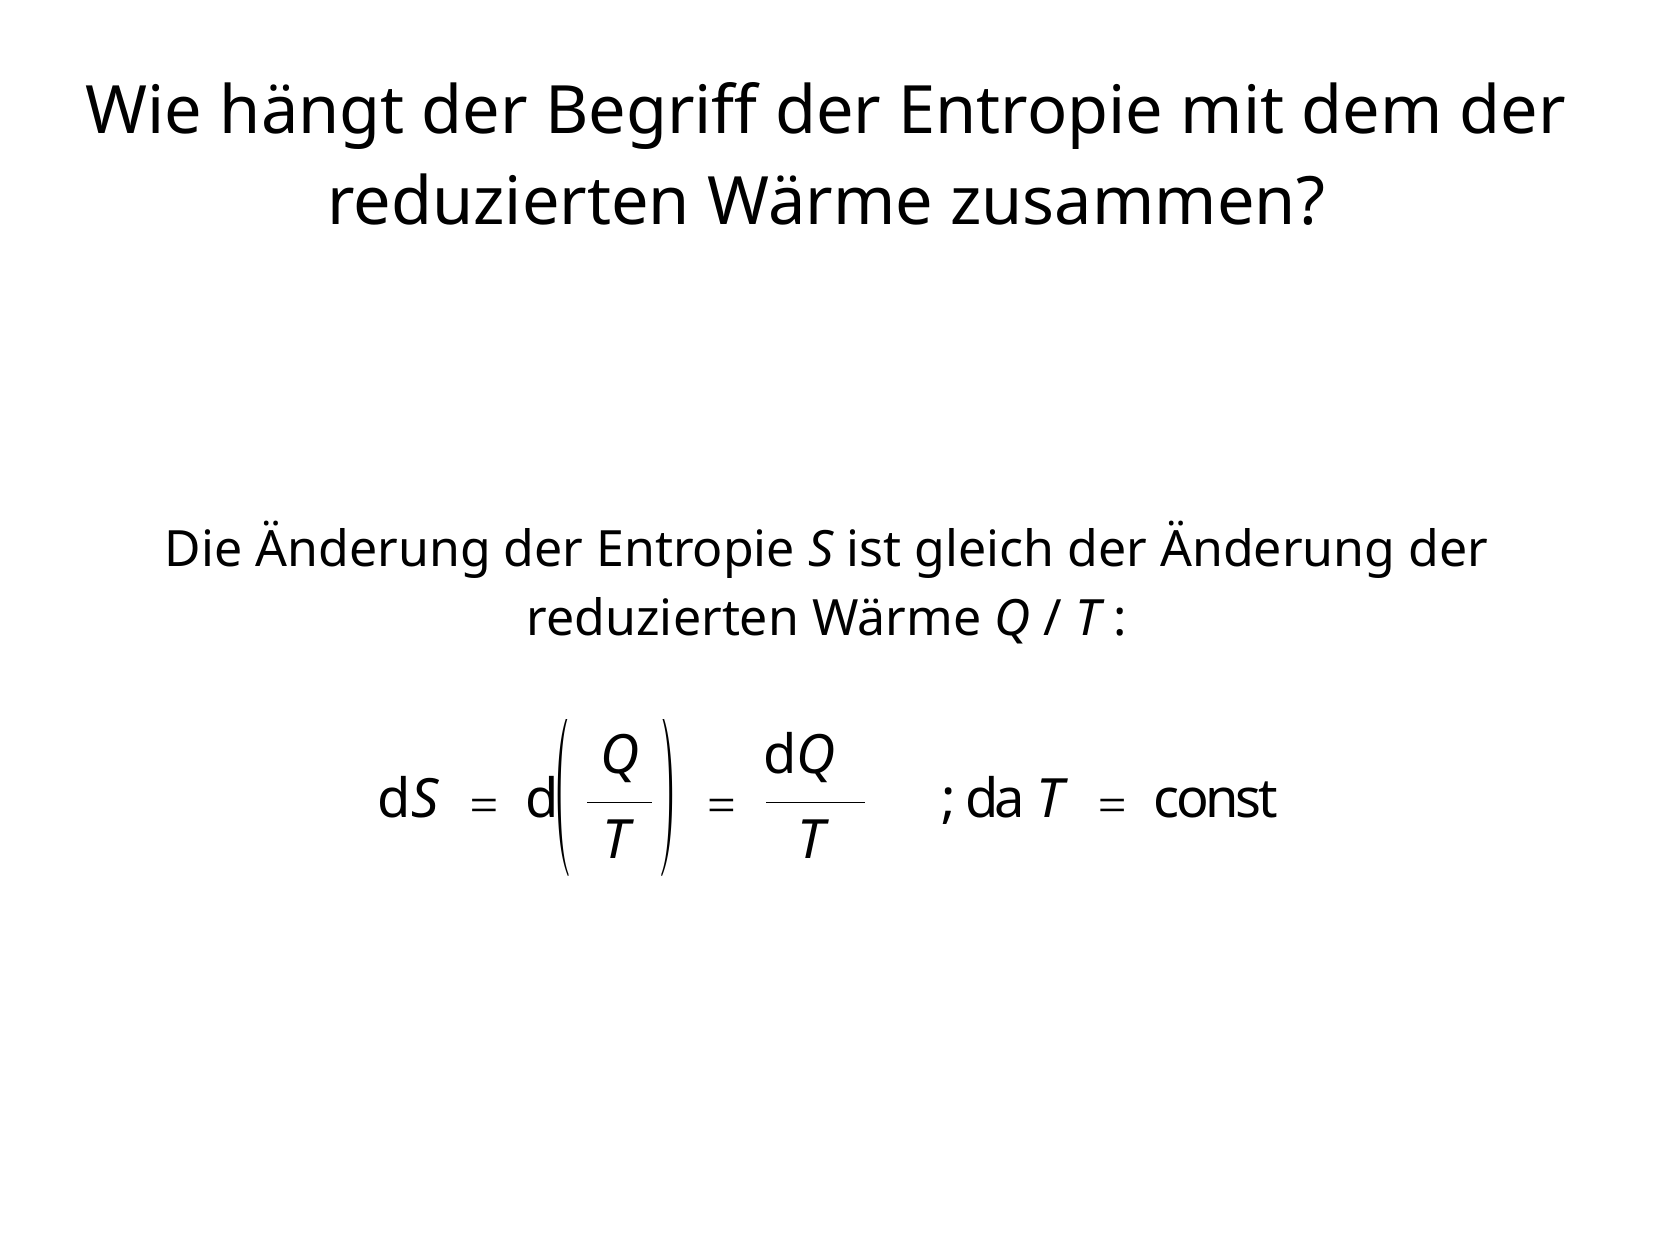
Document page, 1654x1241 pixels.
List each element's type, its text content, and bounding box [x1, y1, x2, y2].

subtitle Die Änderung der Entropie S ist gleich der Änderung der reduzierten Wärme Q / T : [82, 290, 1571, 1010]
chart [370, 719, 1283, 876]
title Wie hängt der Begriff der Entropie mit dem der reduzierten Wärme zusammen? [82, 49, 1571, 257]
